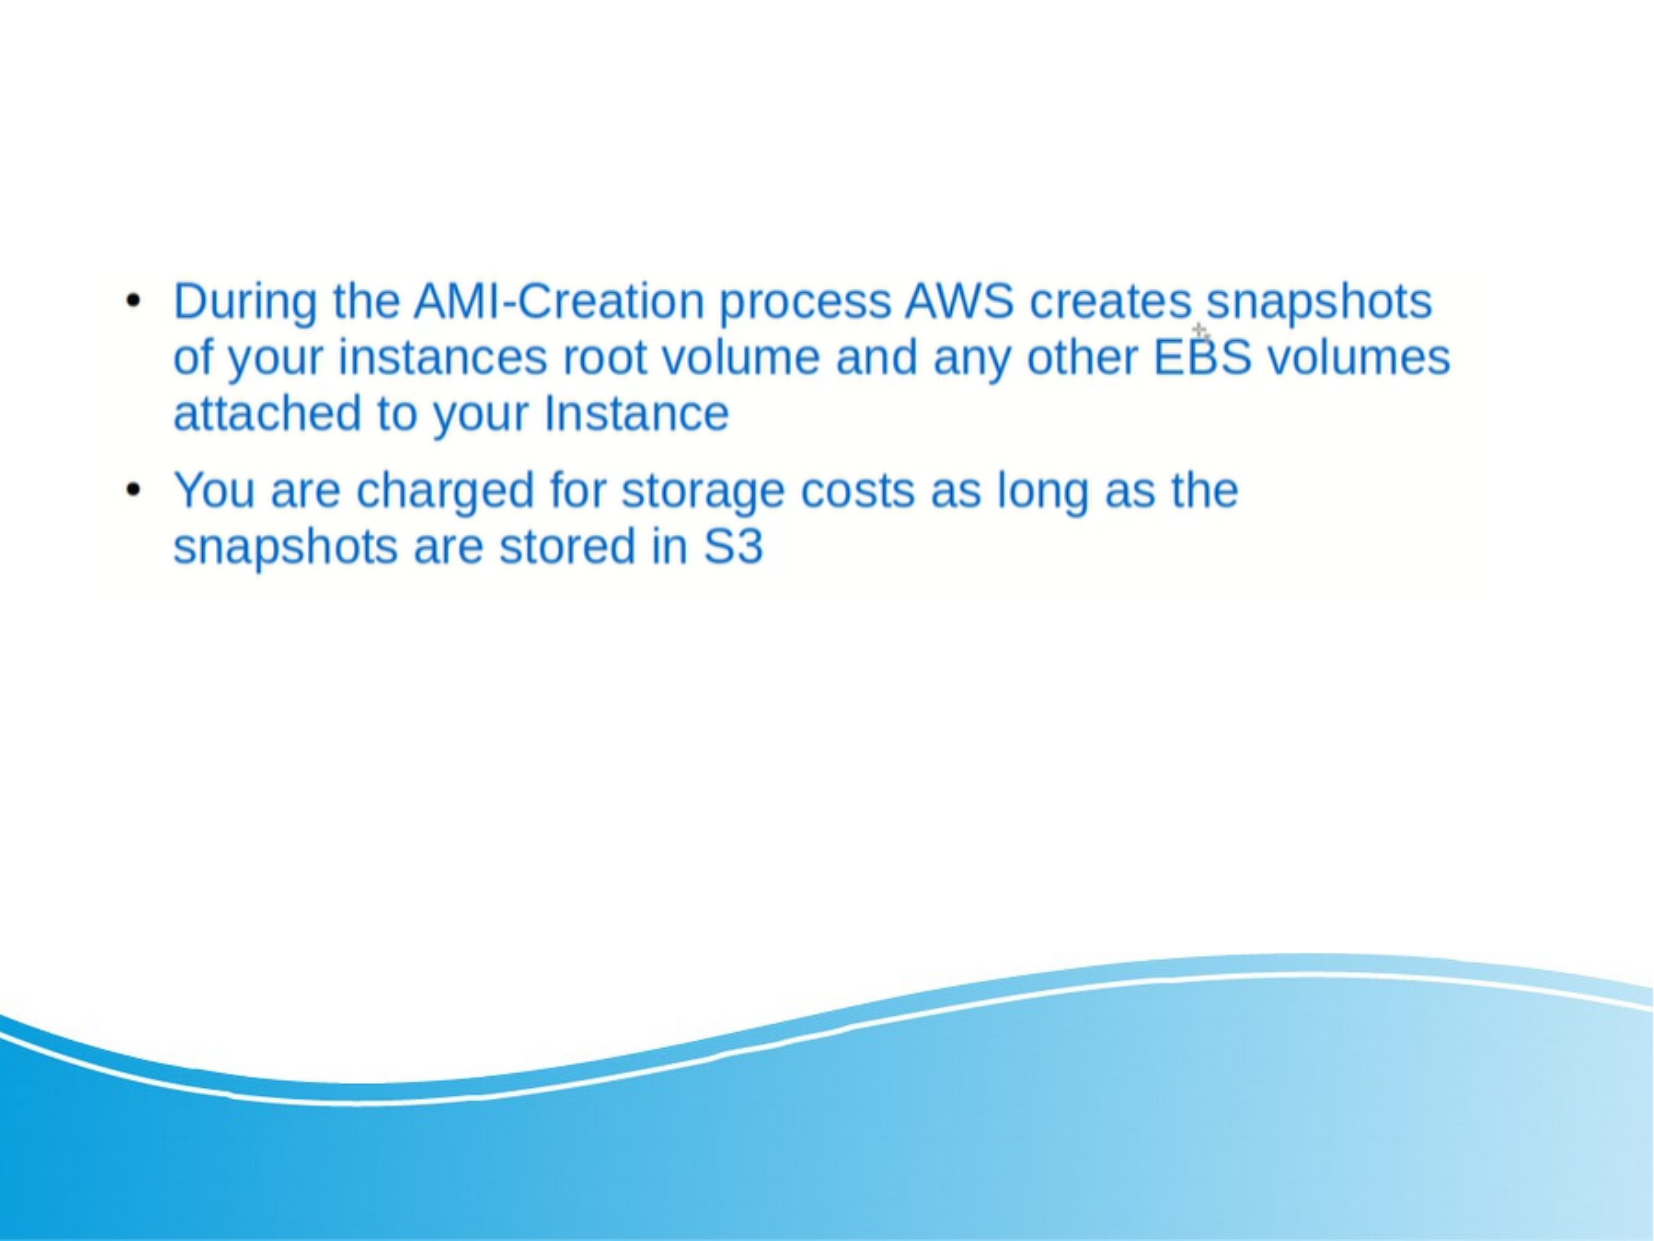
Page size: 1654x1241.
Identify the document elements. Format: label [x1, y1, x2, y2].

picture [88, 268, 1492, 606]
